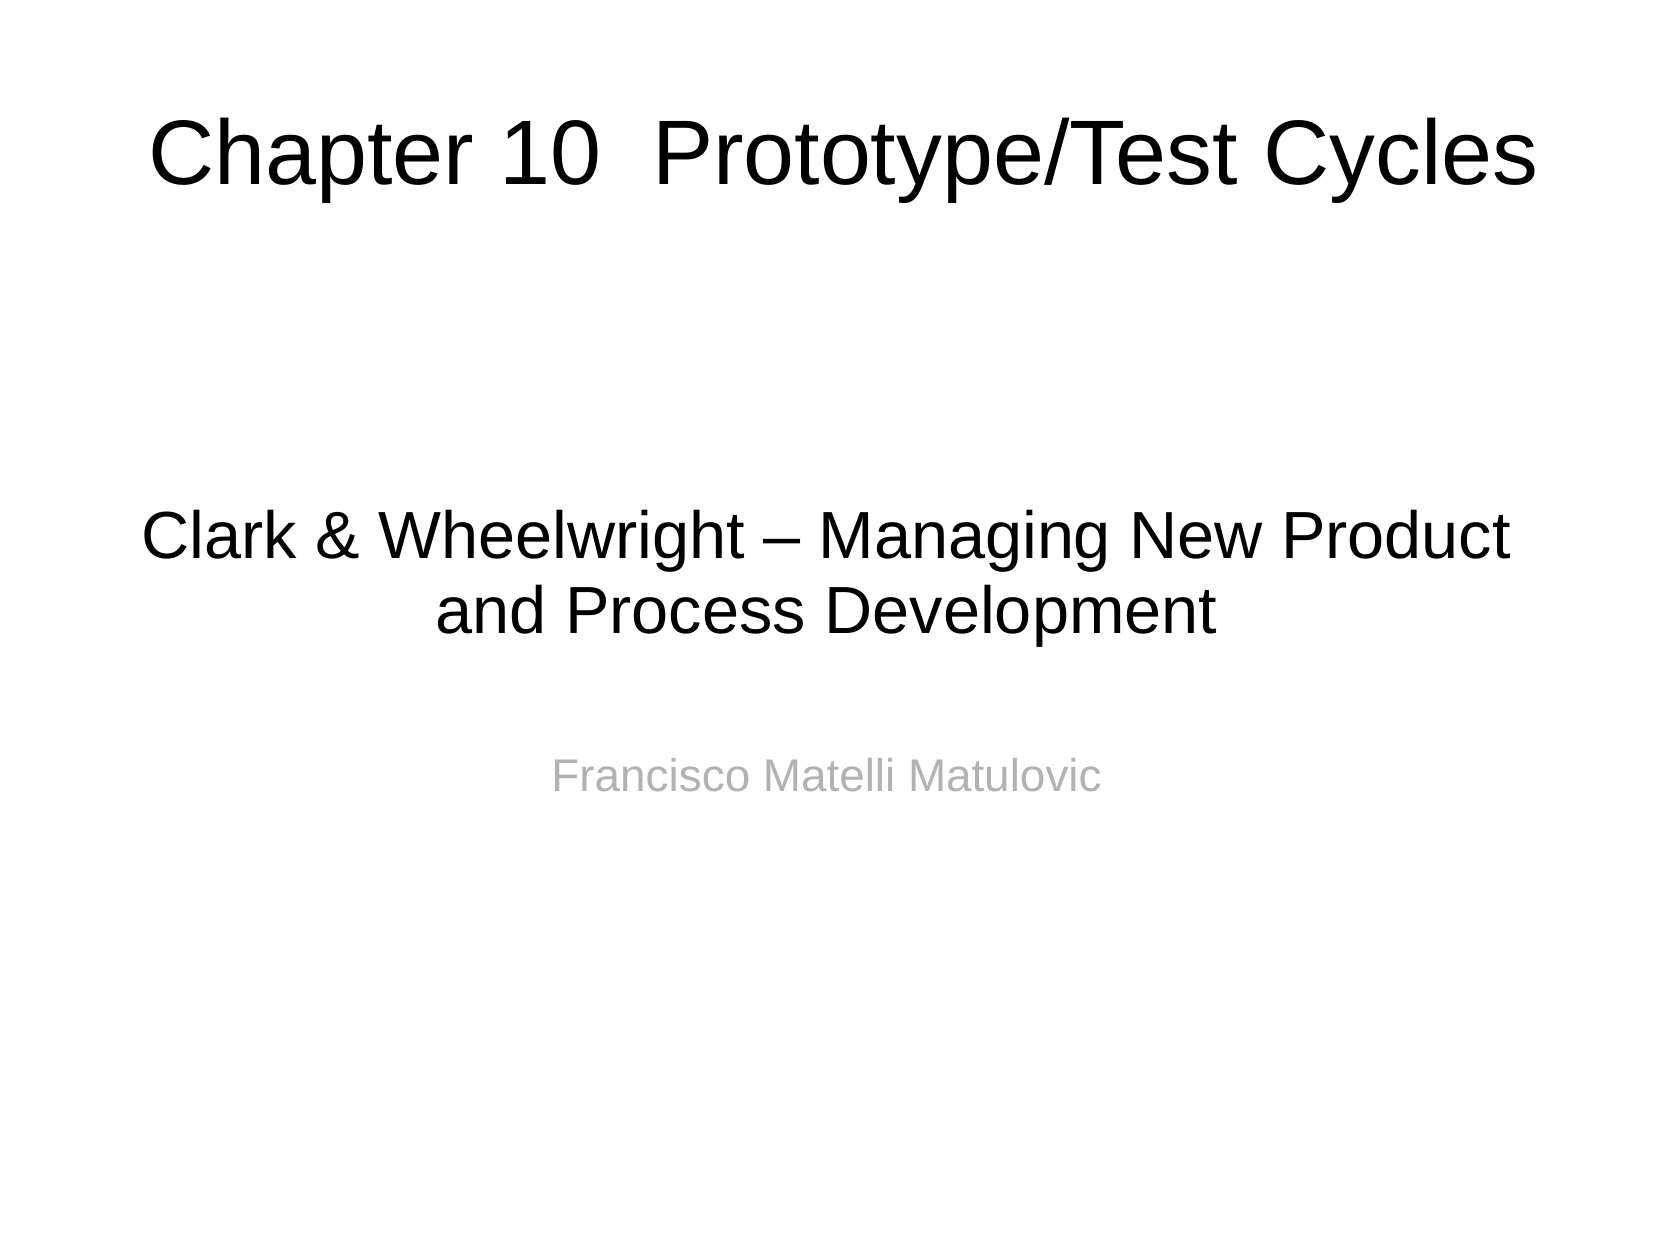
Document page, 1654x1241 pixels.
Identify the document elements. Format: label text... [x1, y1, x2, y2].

subtitle Clark & Wheelwright – Managing New Product and Process Development Francisco Matelli Matulovic [82, 290, 1571, 1010]
title Chapter 10 Prototype/Test Cycles [82, 49, 1571, 257]
